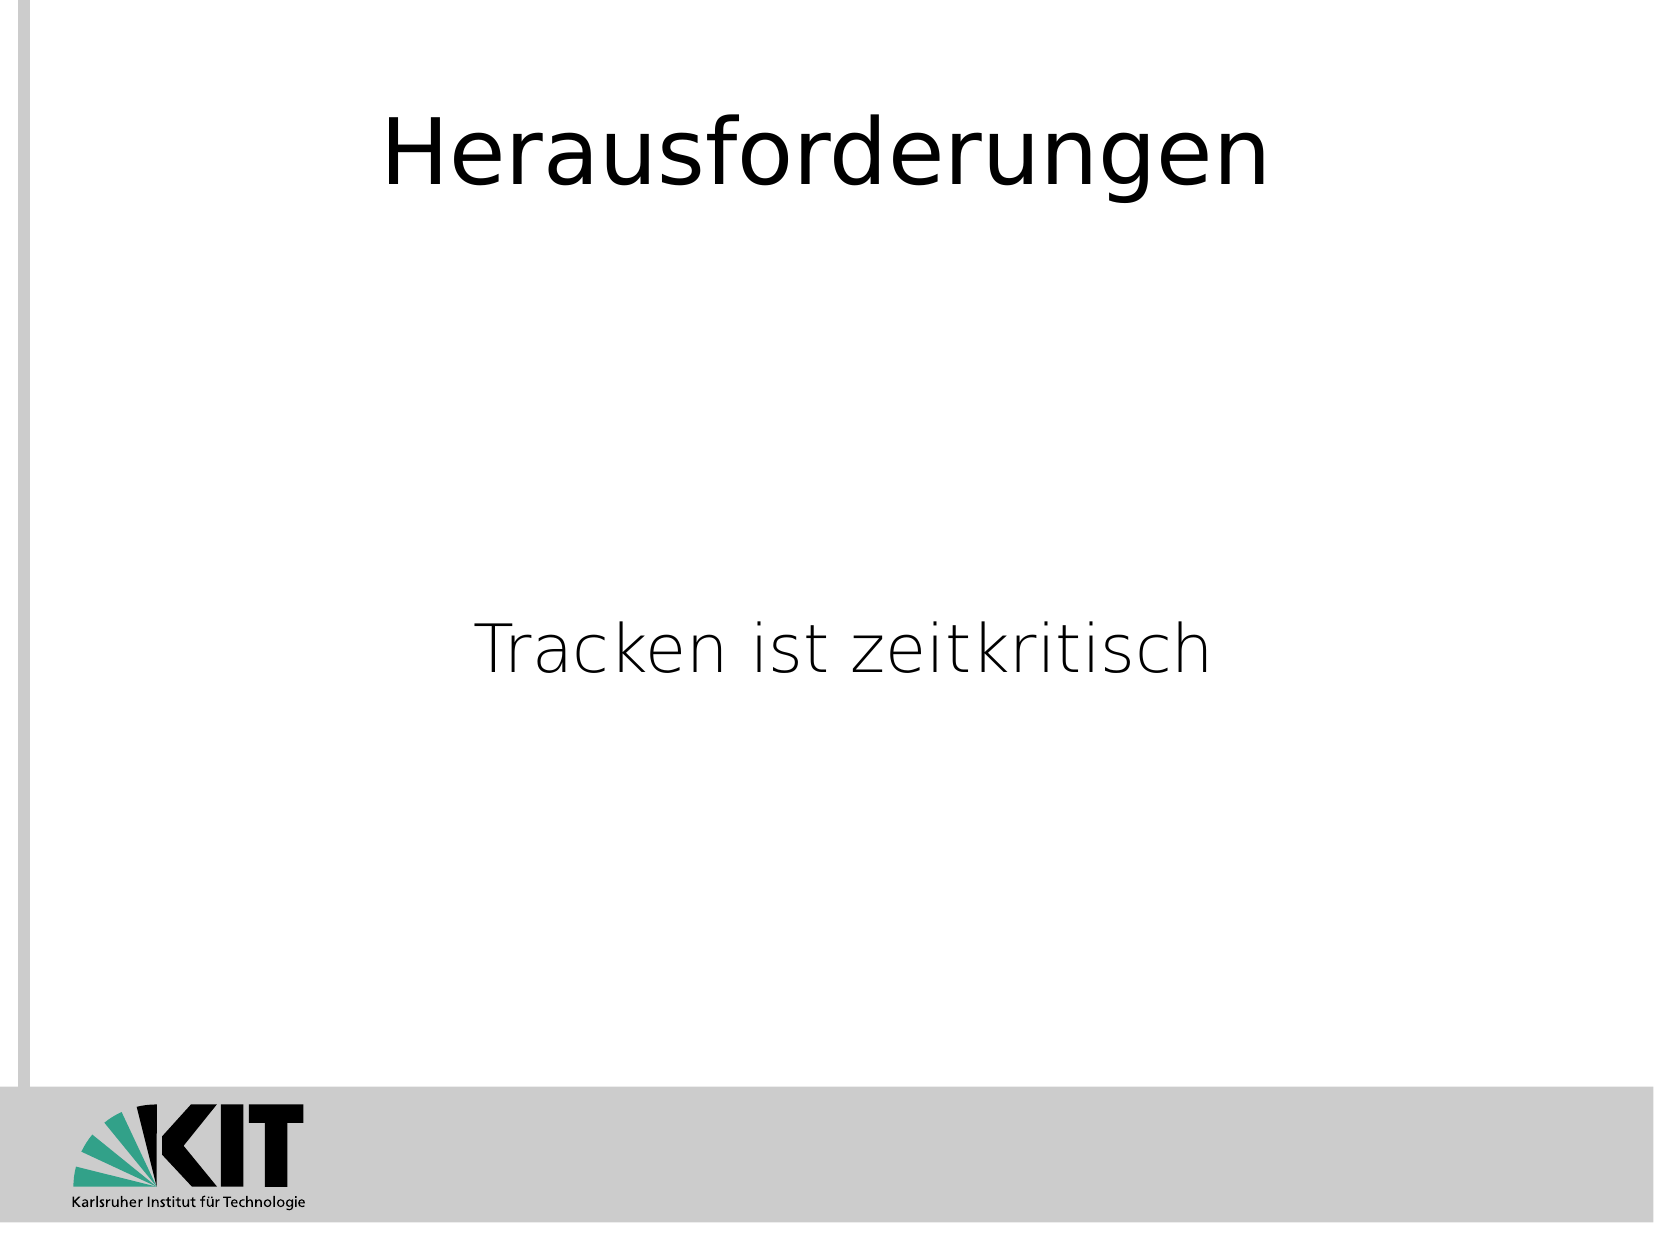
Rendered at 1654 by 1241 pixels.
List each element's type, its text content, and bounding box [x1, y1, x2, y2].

subtitle Tracken ist zeitkritisch [82, 290, 1571, 1010]
picture [70, 1098, 308, 1217]
text_box [0, 1086, 1654, 1223]
title Herausforderungen [82, 49, 1571, 257]
